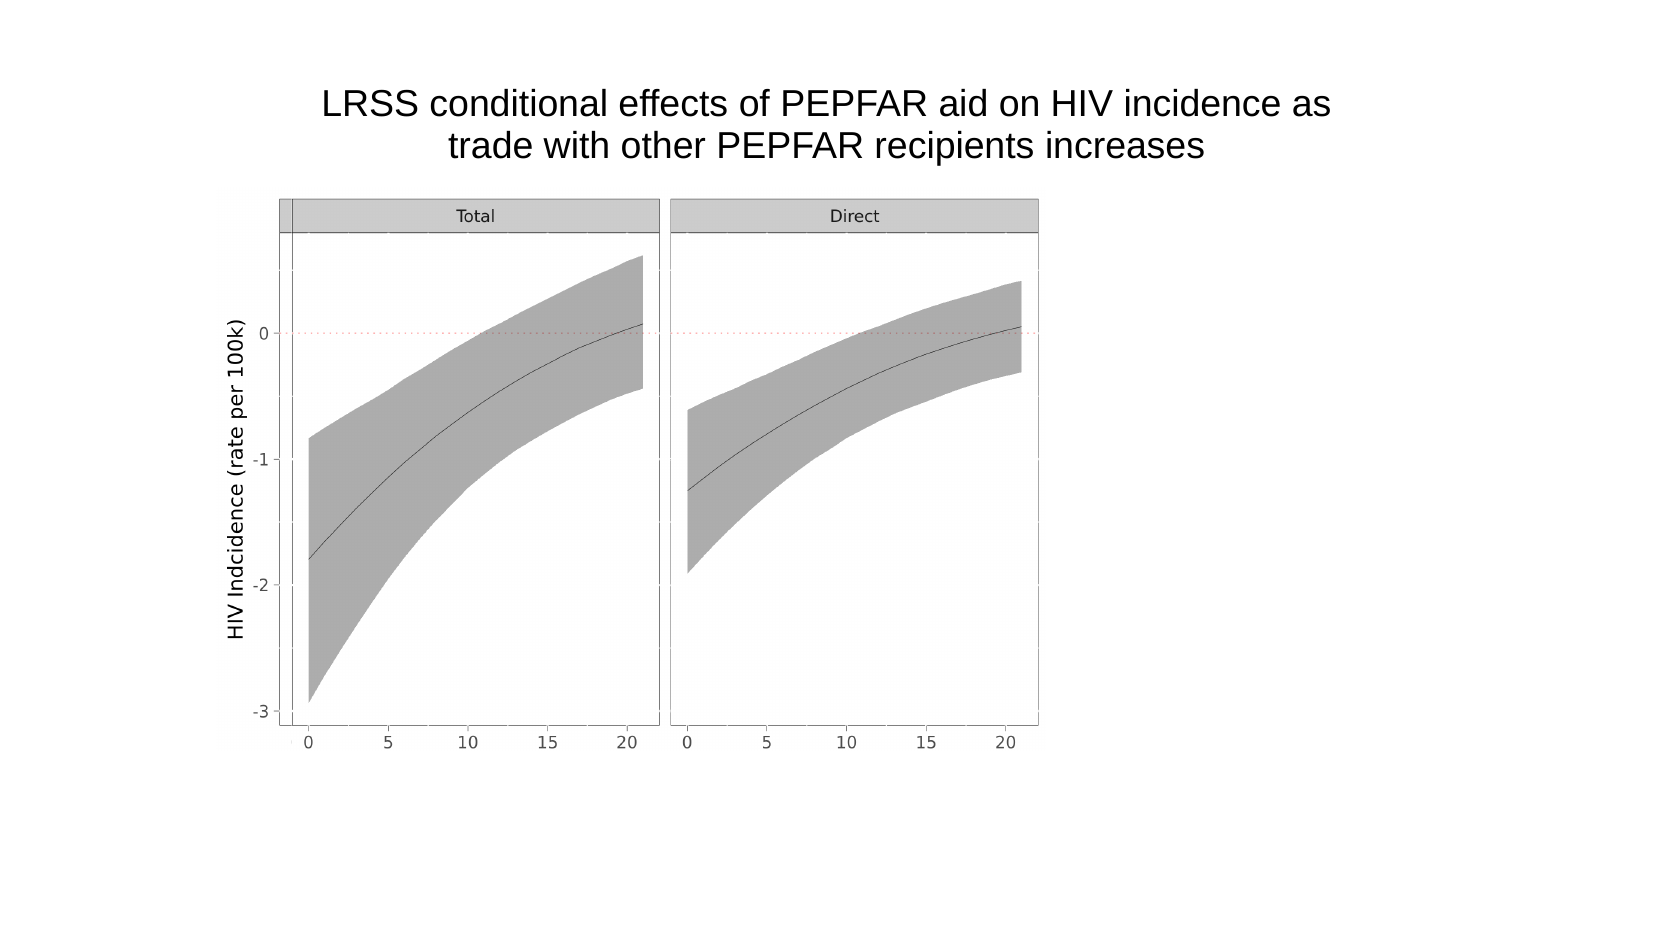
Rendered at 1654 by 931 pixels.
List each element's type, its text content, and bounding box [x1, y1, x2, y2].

picture [216, 187, 1046, 751]
text_box LRSS conditional effects of PEPFAR aid on HIV incidence as trade with other PEPFAR recipients increases [264, 75, 1390, 174]
